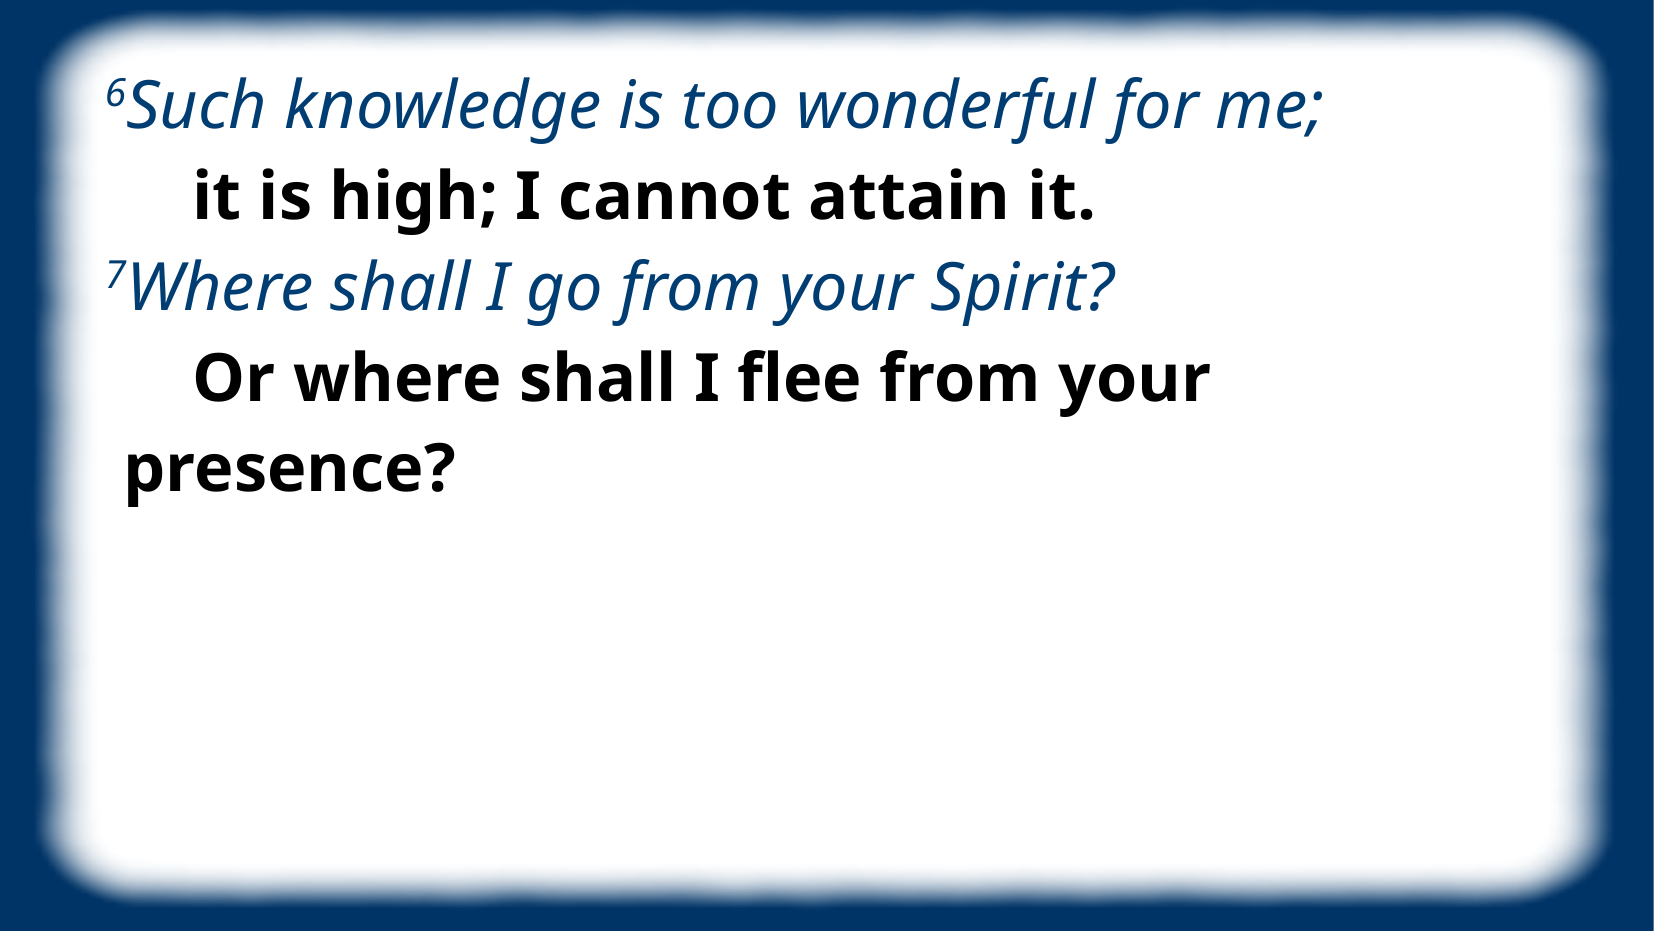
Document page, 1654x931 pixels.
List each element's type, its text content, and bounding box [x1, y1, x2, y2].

text_box 6Such knowledge is too wonderful for me; it is high; I cannot attain it. 7Where shall I go from your Spirit? Or where shall I flee from your presence? [90, 50, 1561, 421]
picture [0, 0, 1654, 931]
